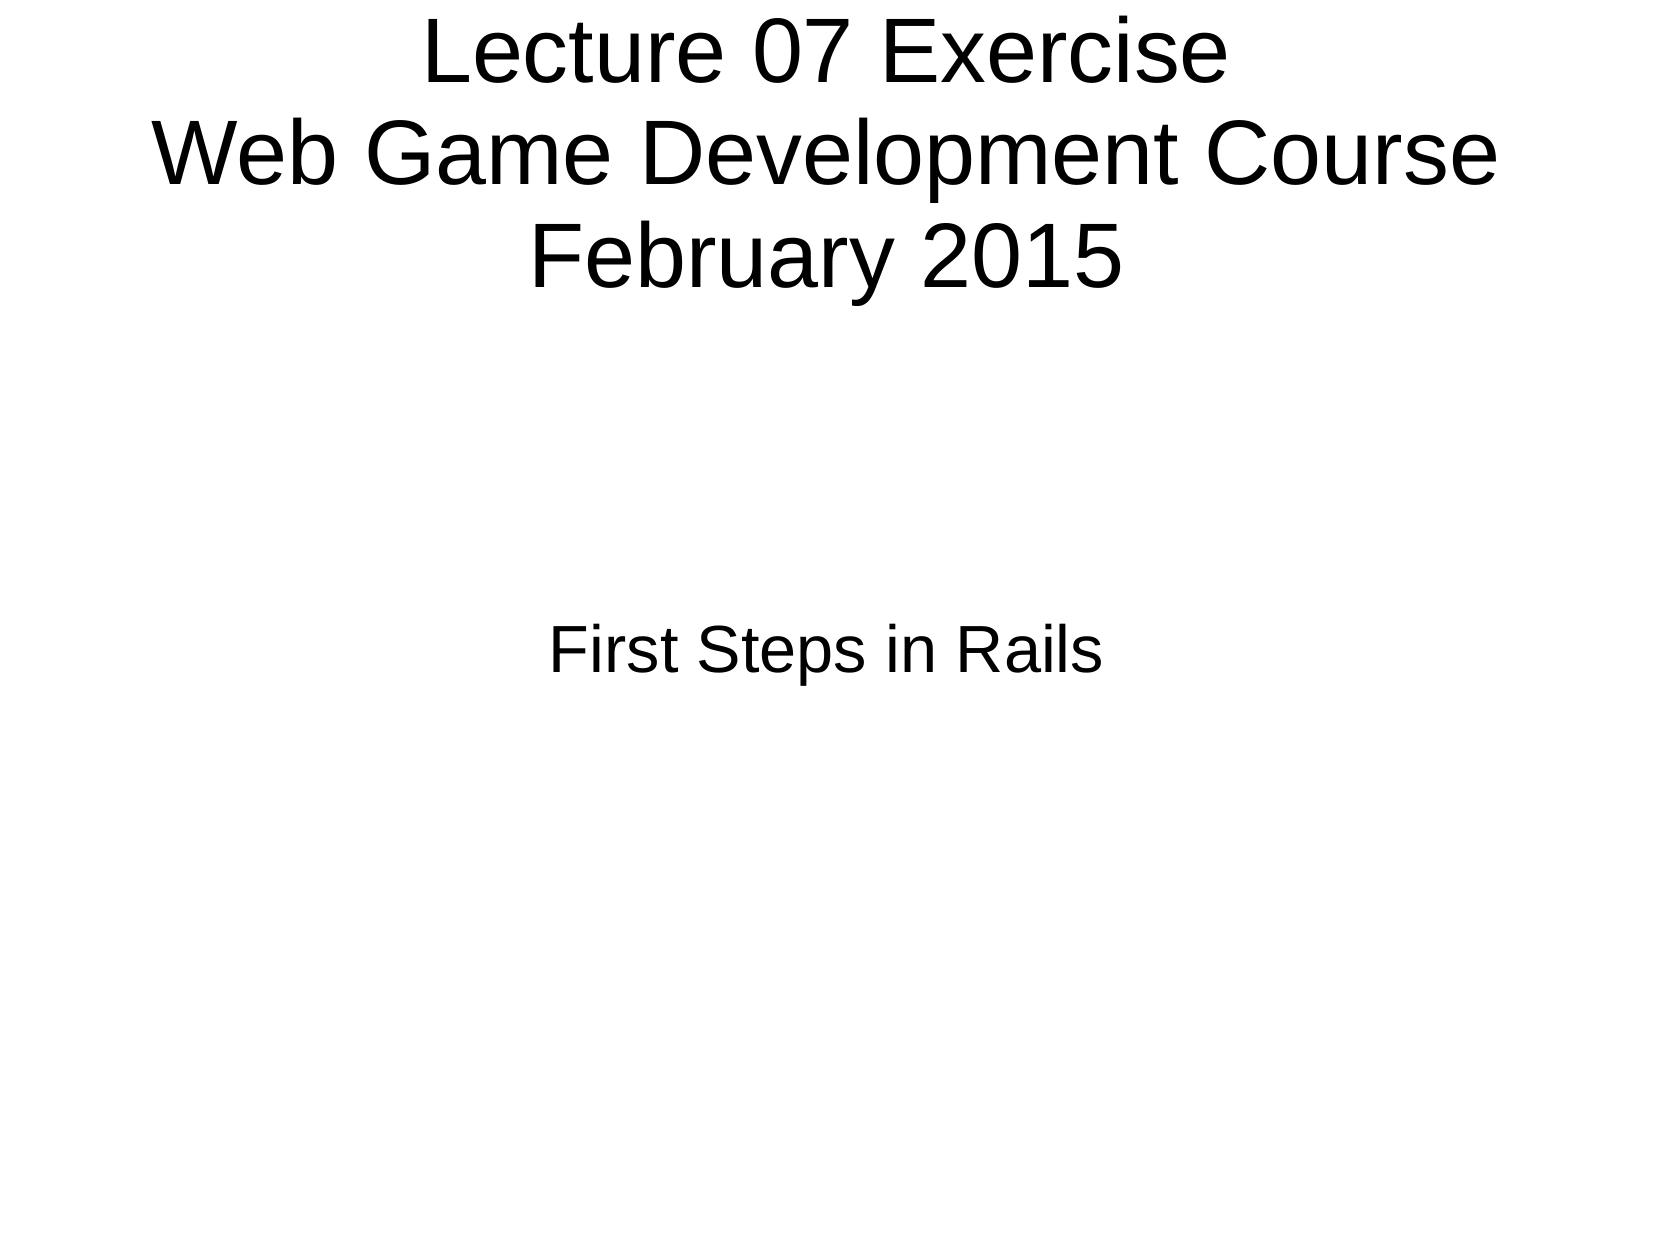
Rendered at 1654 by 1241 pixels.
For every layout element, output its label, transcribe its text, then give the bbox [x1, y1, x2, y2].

title Lecture 07 Exercise Web Game Development Course February 2015 [82, 0, 1571, 290]
subtitle First Steps in Rails [82, 290, 1571, 1010]
